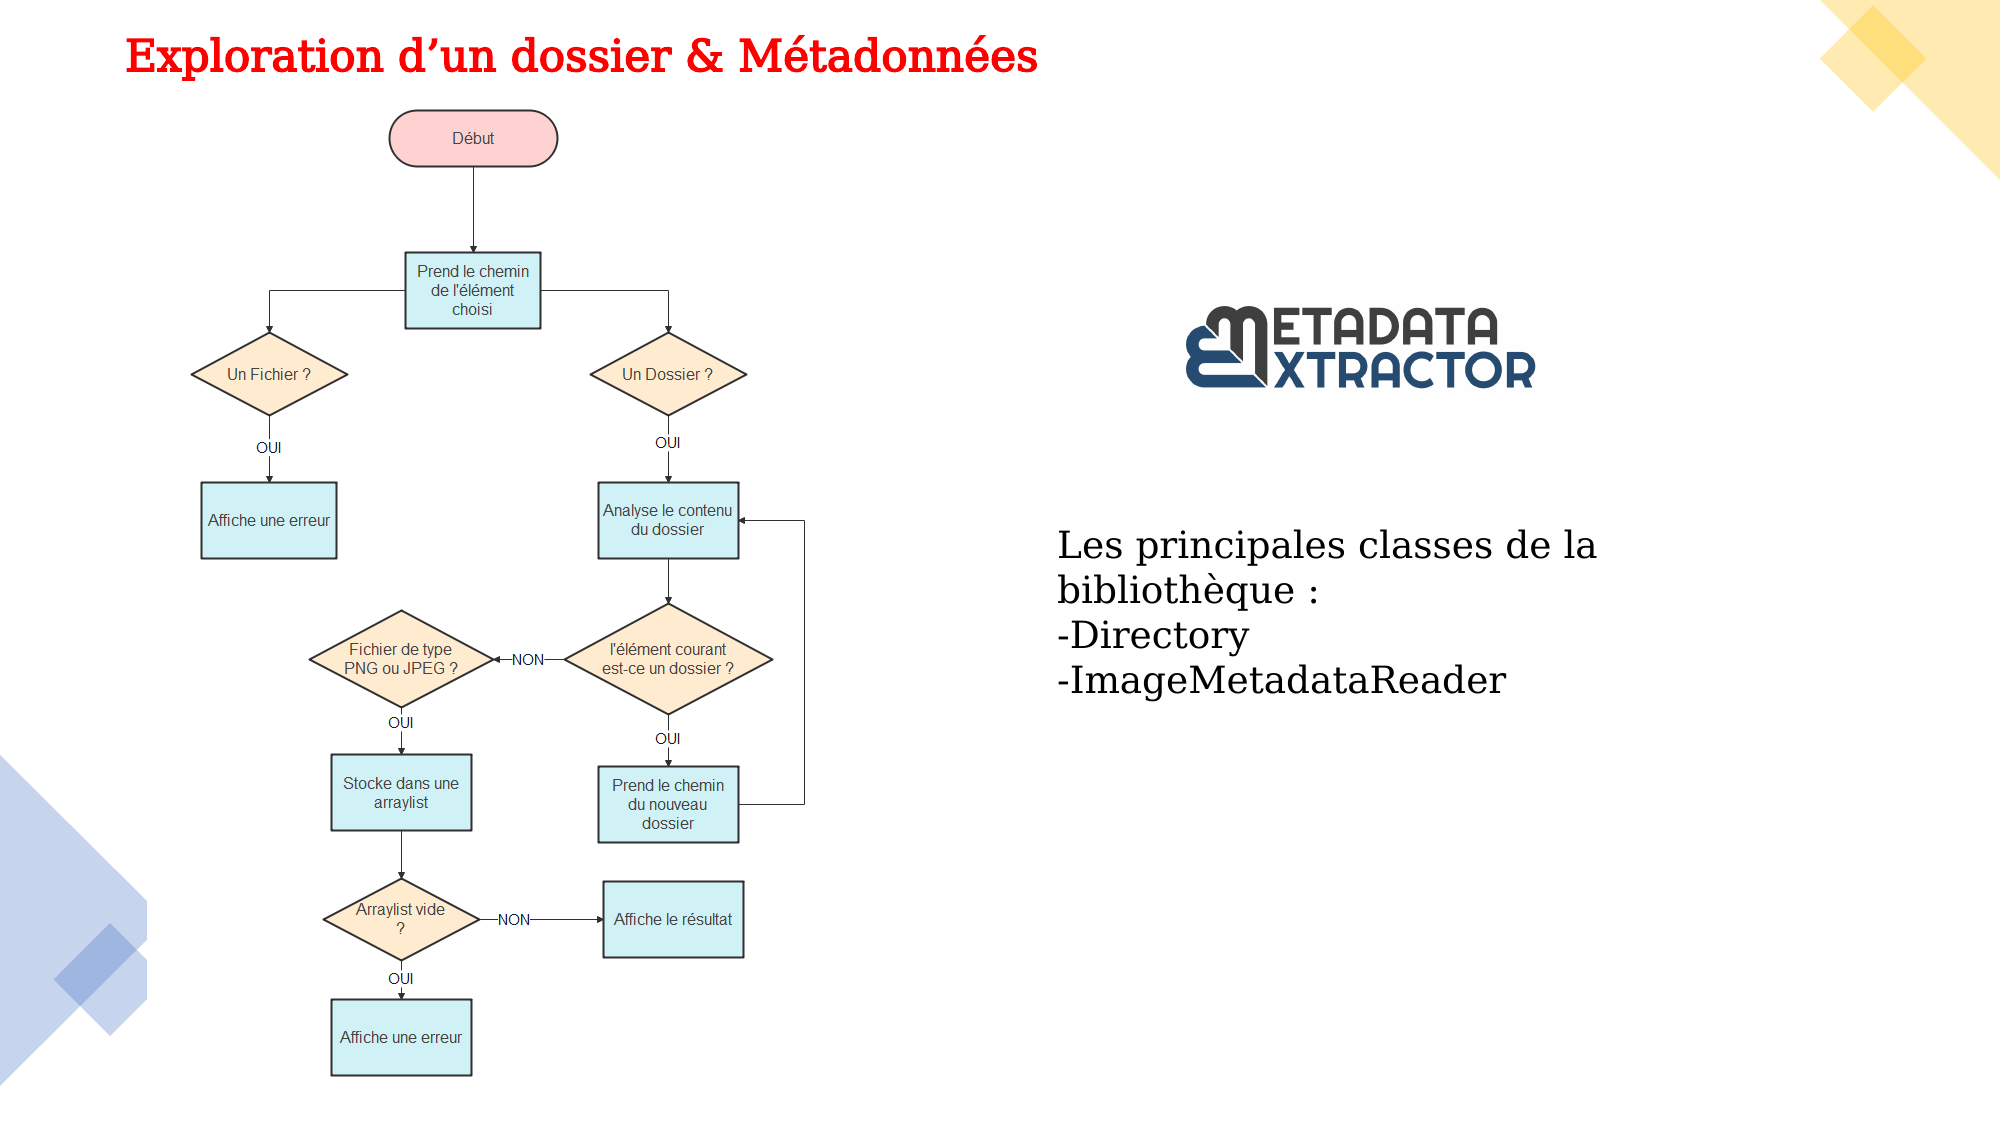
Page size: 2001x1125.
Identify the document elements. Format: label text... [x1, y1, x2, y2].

picture [1137, 235, 1584, 459]
title Exploration d’un dossier & Métadonnées [110, 14, 1194, 100]
text_box [0, 0, 2000, 1125]
text_box Les principales classes de la bibliothèque : -Directory -ImageMetadataReader [1042, 513, 1821, 666]
picture [147, 99, 863, 1112]
